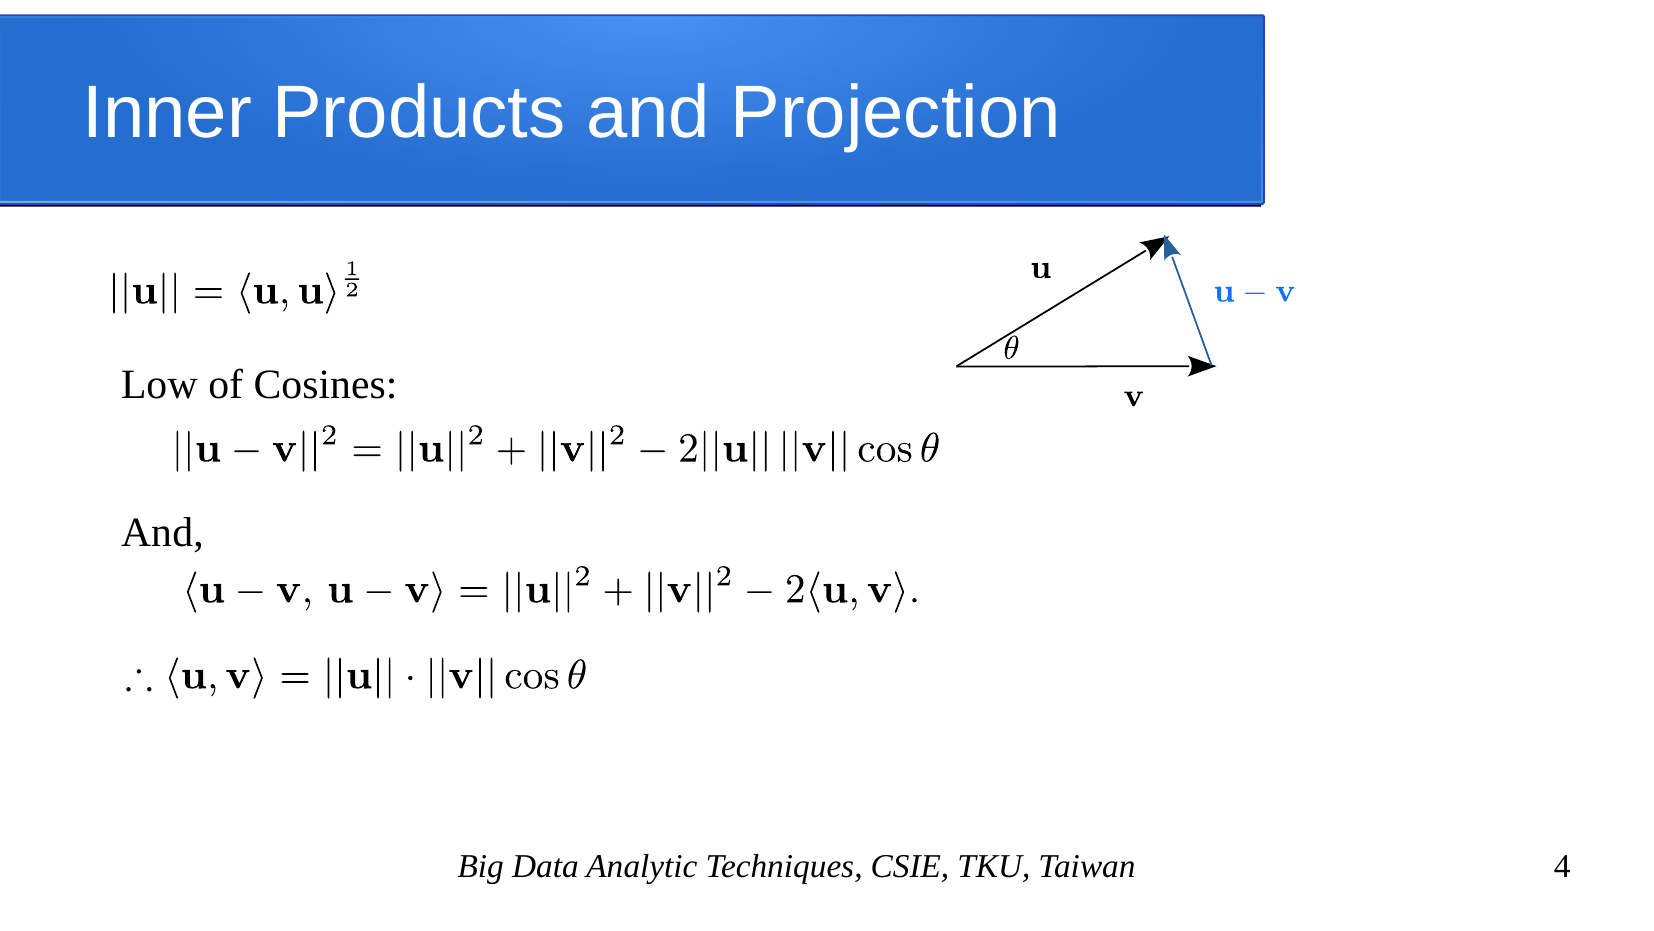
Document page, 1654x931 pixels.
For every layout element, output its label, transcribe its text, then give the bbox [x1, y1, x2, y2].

picture [171, 425, 939, 472]
picture [1028, 261, 1052, 280]
title Inner Products and Projection [82, 35, 1235, 189]
picture [1003, 335, 1019, 360]
picture [1123, 391, 1143, 407]
picture [182, 566, 917, 613]
picture [1212, 285, 1296, 303]
text_box Low of Cosines: [106, 354, 485, 416]
picture [106, 259, 361, 316]
text_box And, [106, 501, 485, 564]
picture [125, 657, 586, 699]
